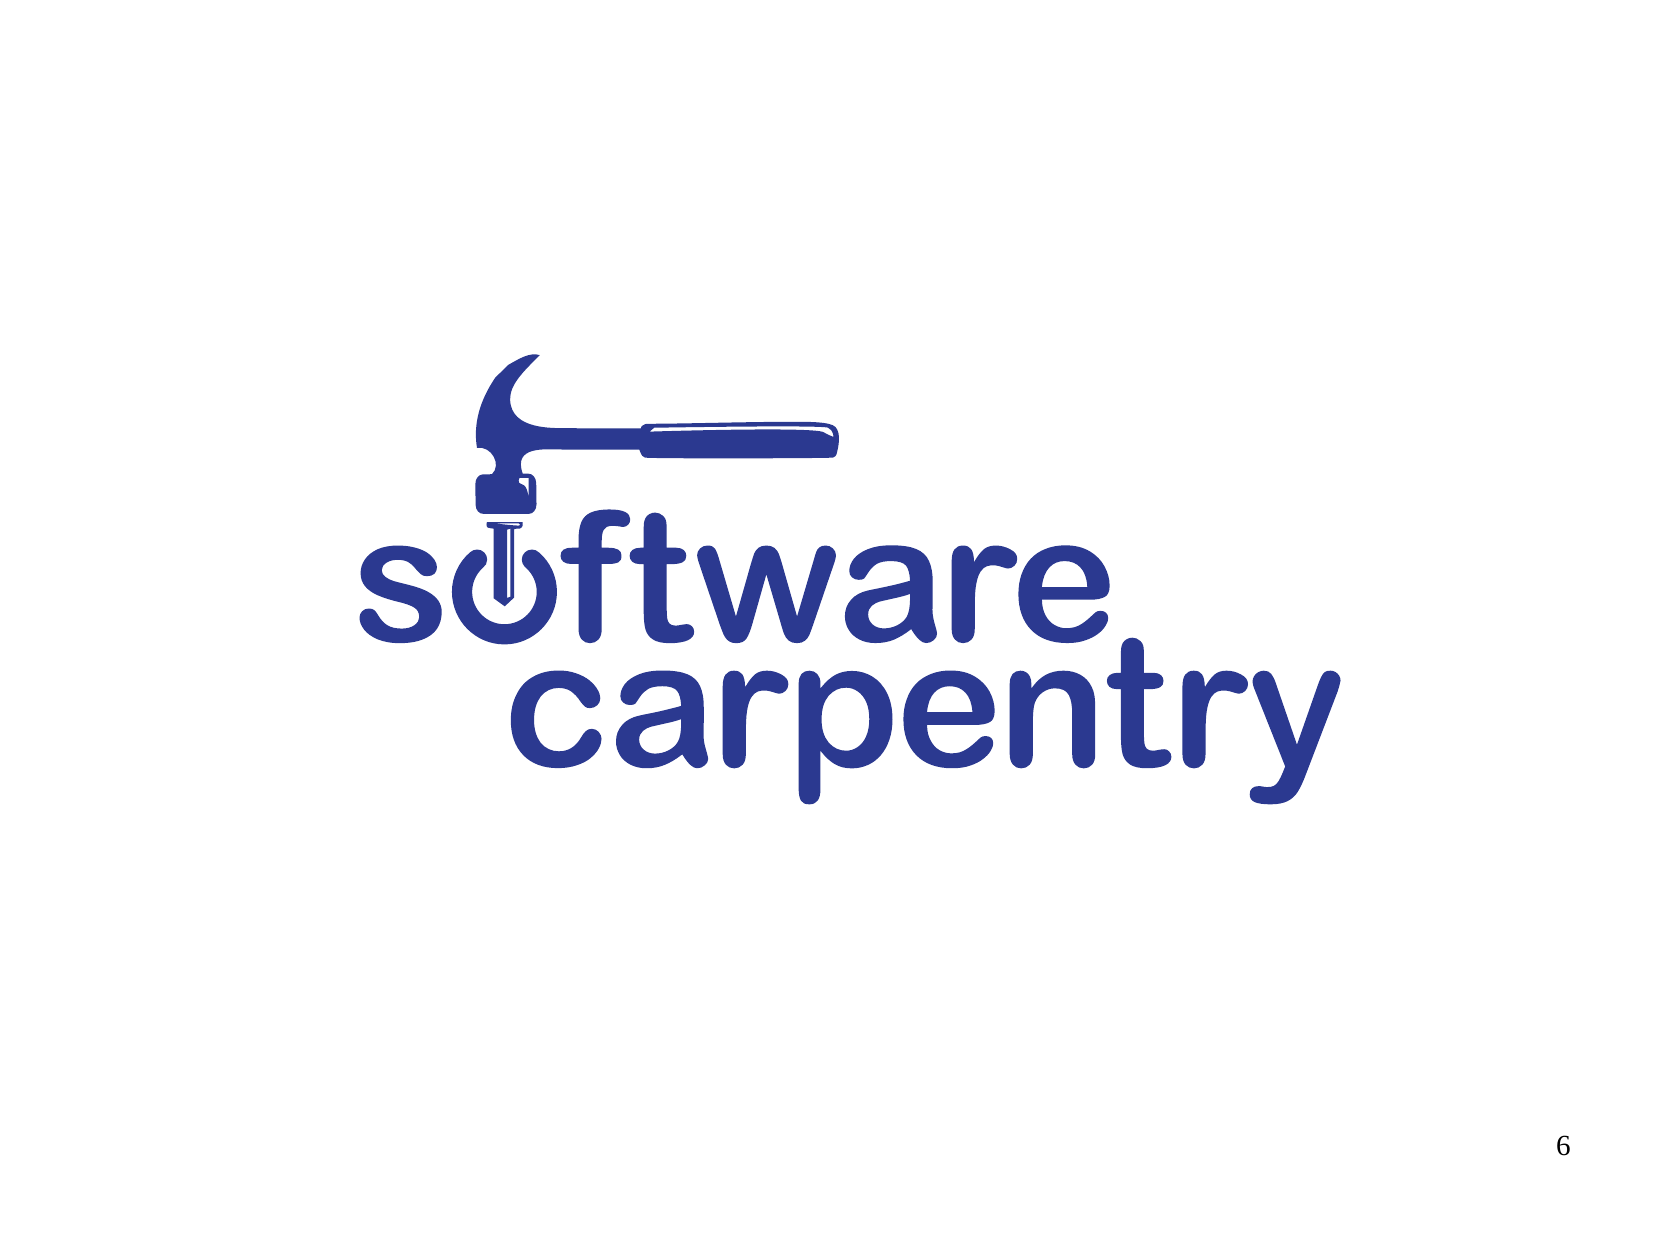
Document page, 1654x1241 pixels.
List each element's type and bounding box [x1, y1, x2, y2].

picture [359, 354, 1341, 805]
